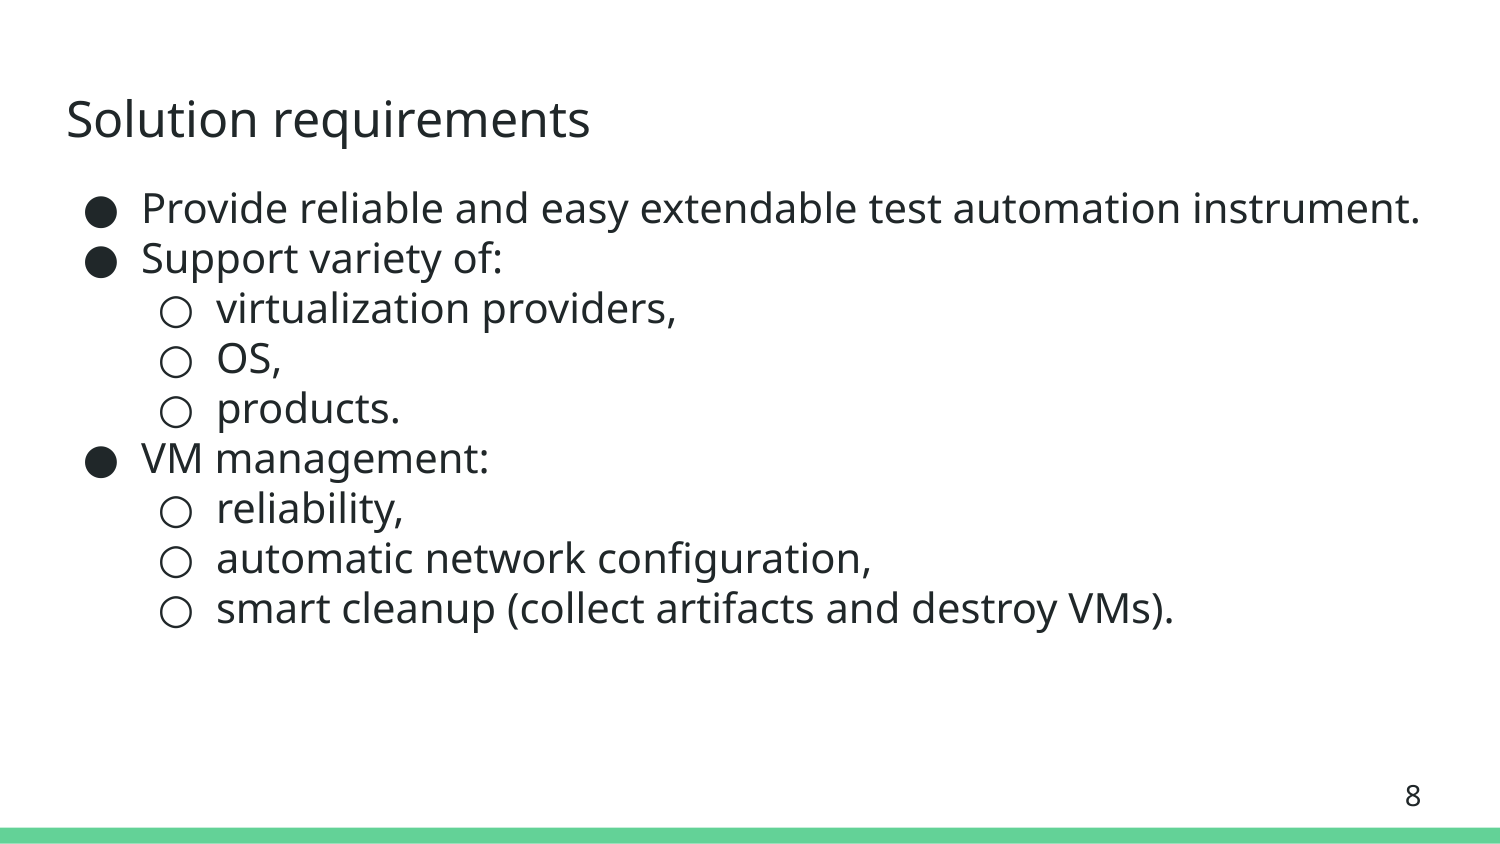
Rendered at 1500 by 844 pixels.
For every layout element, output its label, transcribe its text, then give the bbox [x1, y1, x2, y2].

title Solution requirements [51, 72, 1449, 166]
slide_number <number> [1389, 764, 1480, 830]
list Provide reliable and easy extendable test automation instrument. Support variety of: virtualization providers, OS, products. VM management: reliability, automatic network configuration, smart cleanup (collect artifacts and destroy VMs). [51, 166, 1449, 750]
